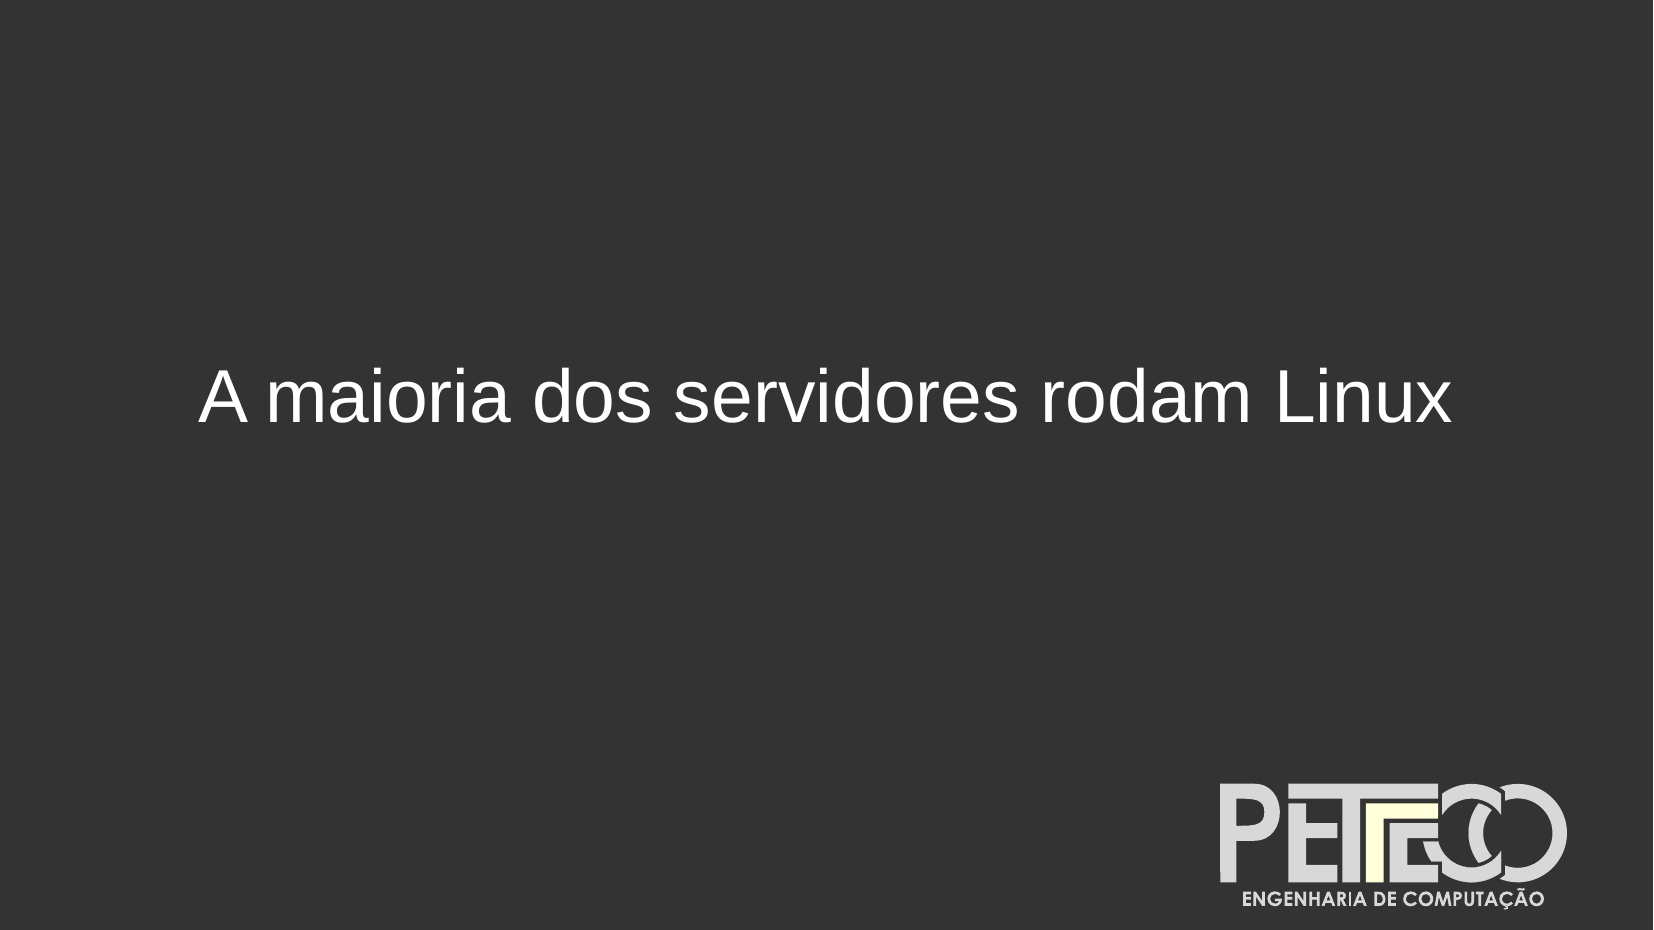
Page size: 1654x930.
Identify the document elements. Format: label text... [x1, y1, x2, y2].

subtitle A maioria dos servidores rodam Linux [82, 37, 1571, 757]
